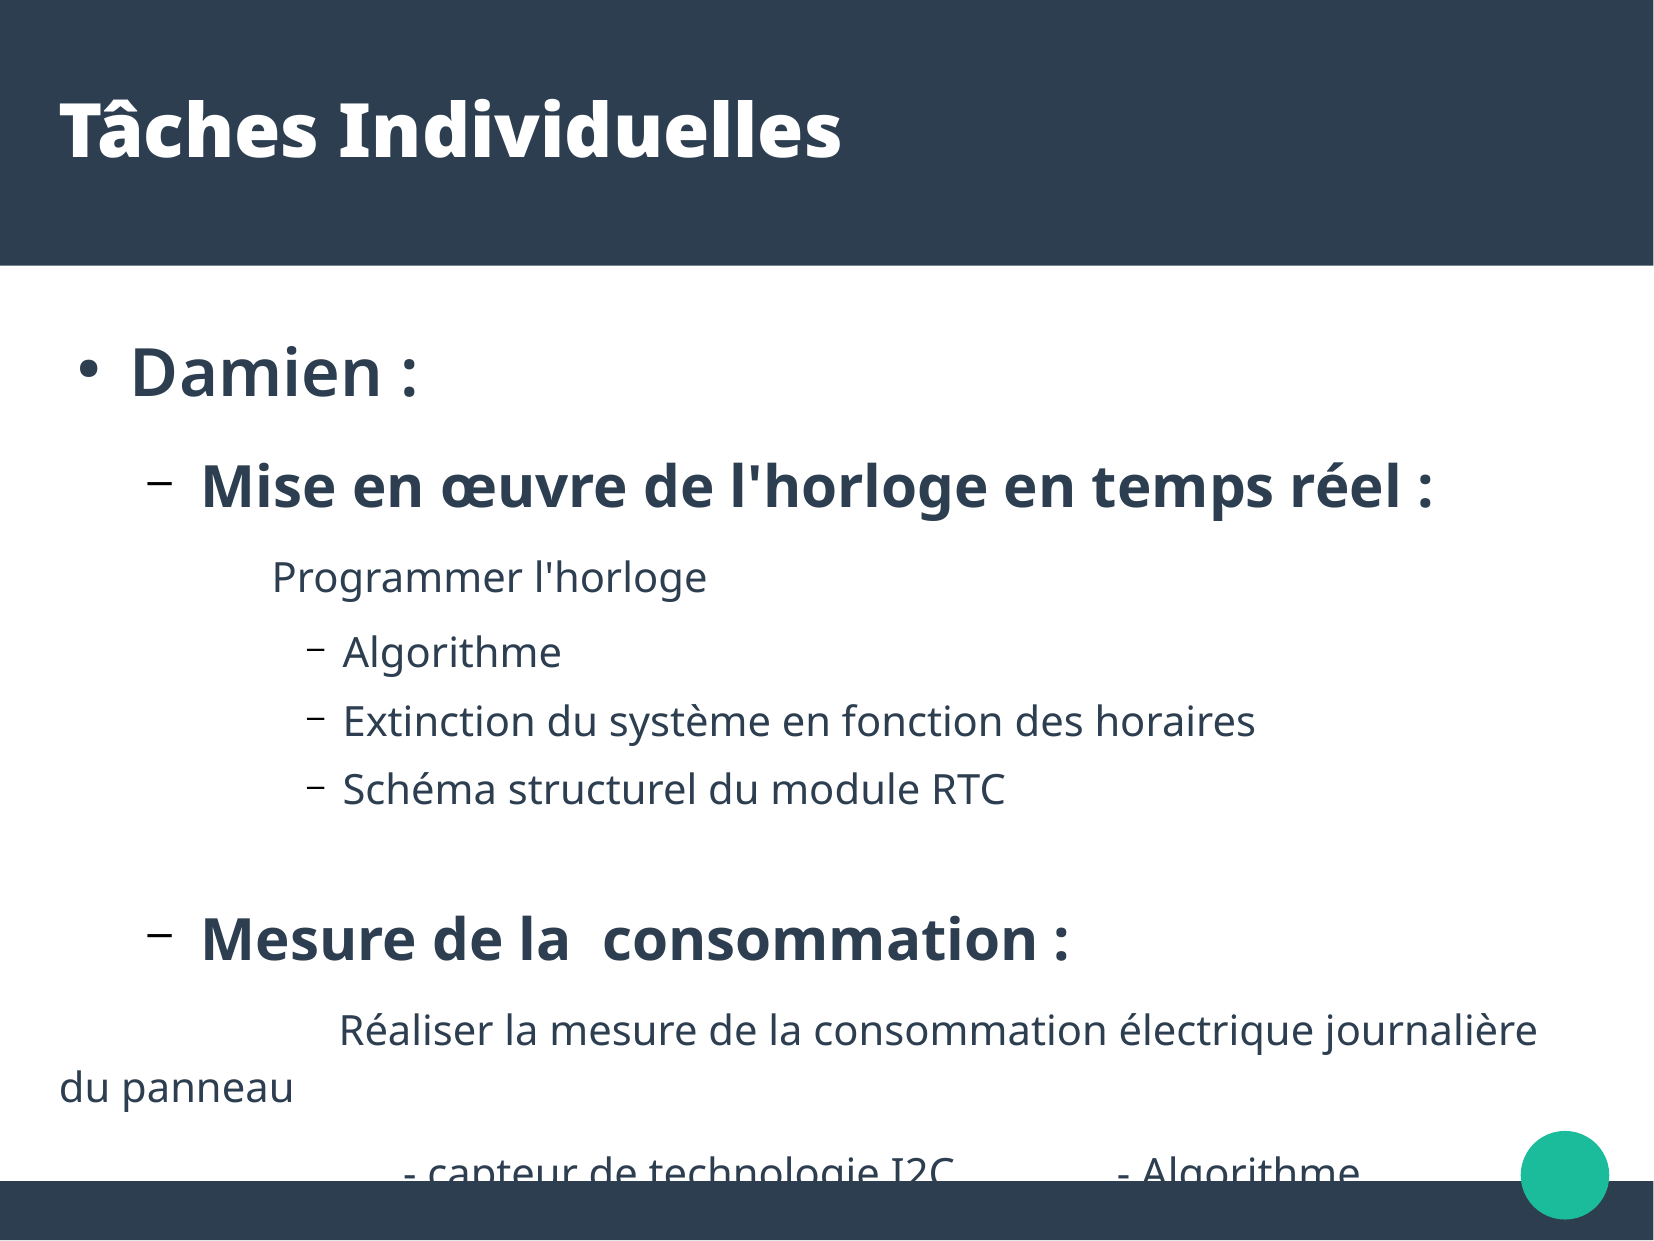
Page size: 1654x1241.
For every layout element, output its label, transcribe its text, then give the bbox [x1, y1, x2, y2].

title Tâches Individuelles [59, 49, 1595, 207]
list Damien : Mise en œuvre de l'horloge en temps réel : Programmer l'horloge Algorithme Extinction du système en fonction des horaires Schéma structurel du module RTC Mesure de la consommation : Réaliser la mesure de la consommation électrique journalière du panneau - capteur de technologie I2C - Algorithme - Proteus [59, 324, 1595, 1152]
